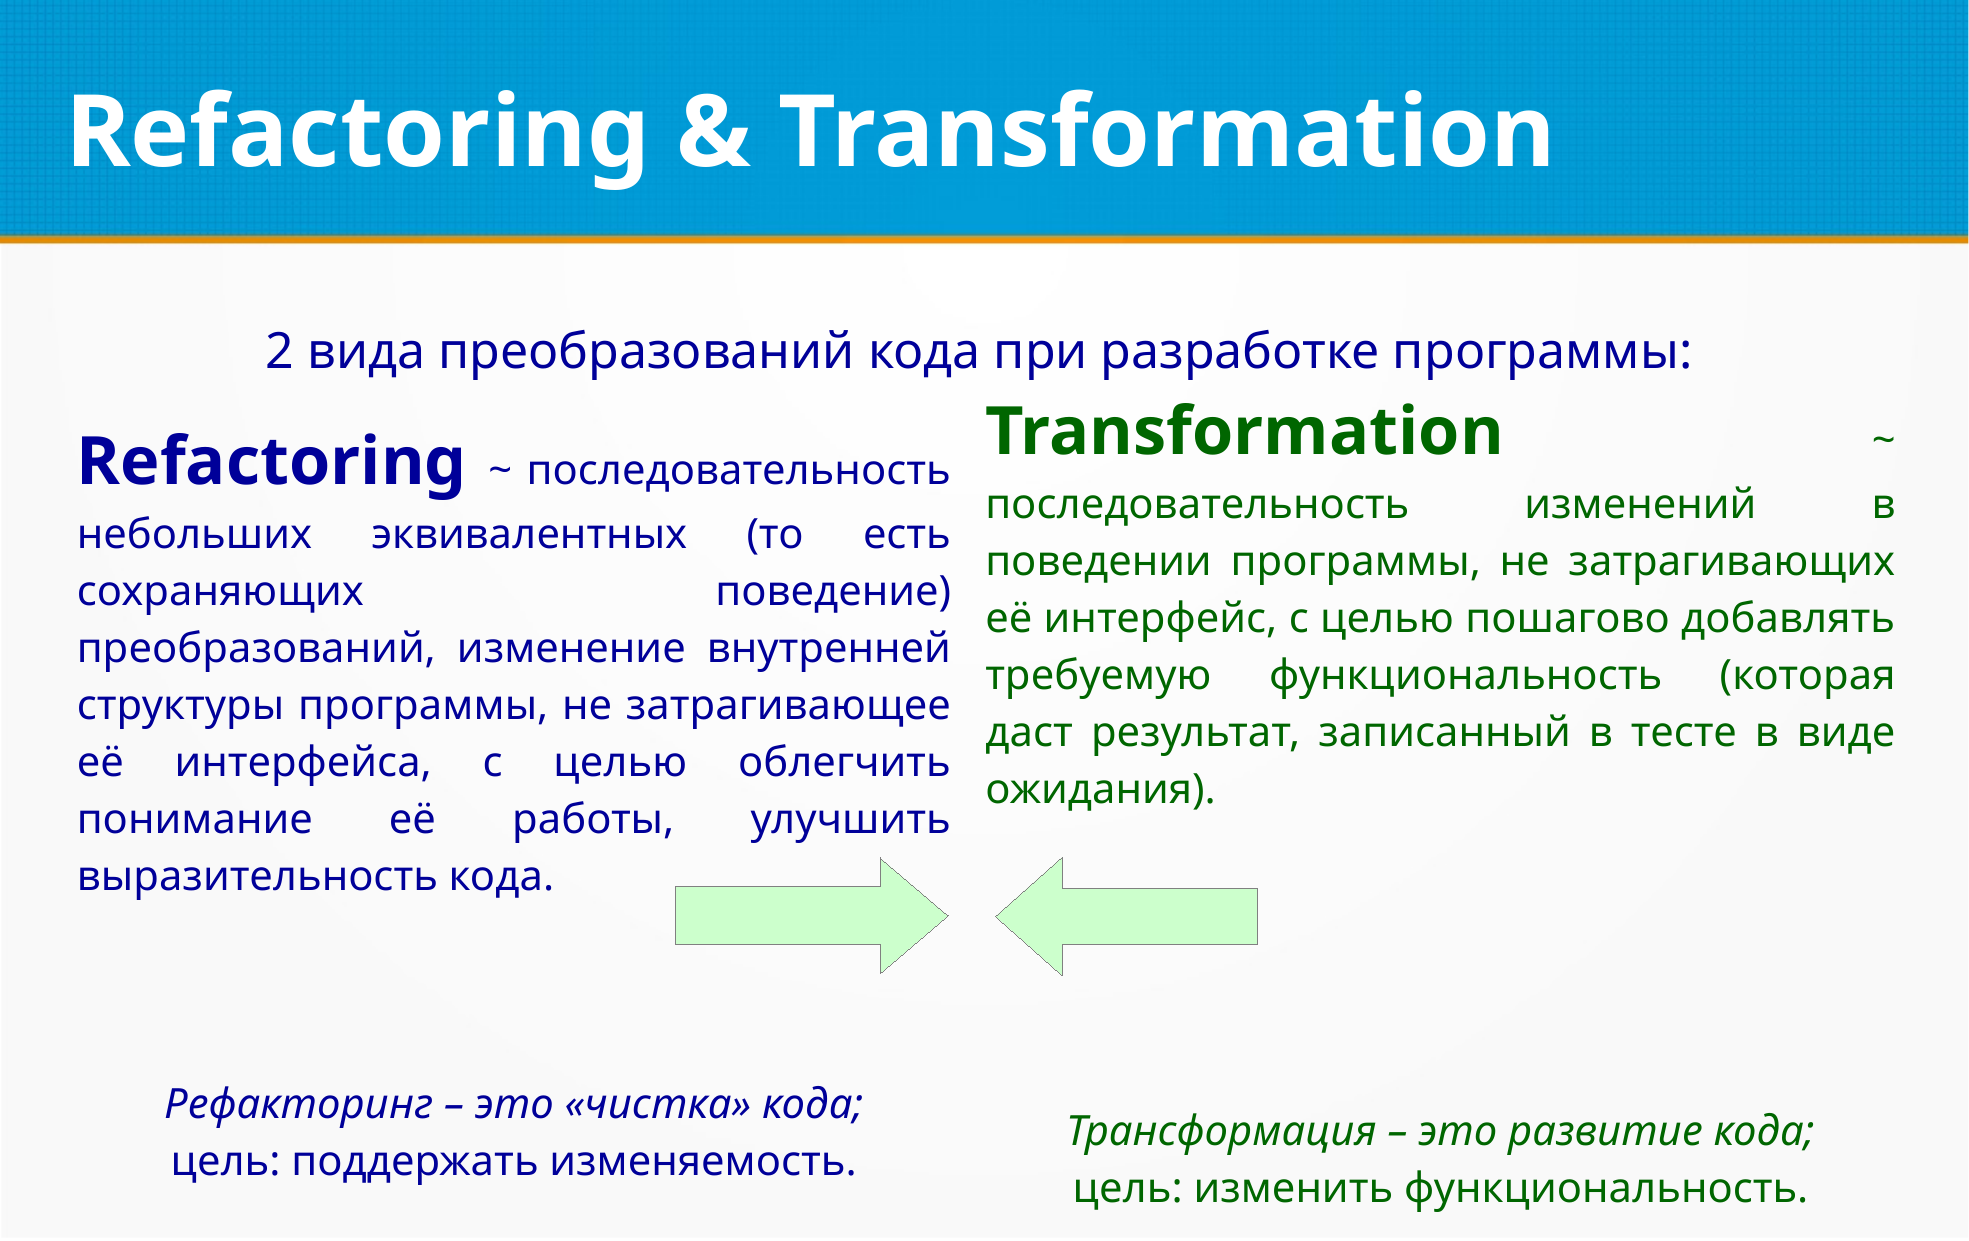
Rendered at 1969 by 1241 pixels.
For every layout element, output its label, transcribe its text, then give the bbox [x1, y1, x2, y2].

text_box [675, 857, 949, 974]
text_box Refactoring ~ последовательность небольших эквивалентных (то есть сохраняющих поведение) преобразований, изменение внутренней структуры программы, не затрагивающее её интерфейса, с целью облегчить понимание её работы, улучшить выразительность кода. Рефакторинг – это «чистка» кода; цель: поддержать изменяемость. [70, 407, 957, 1193]
text_box Refactoring & Transformation [59, 55, 1902, 200]
text_box [995, 857, 1258, 976]
picture [0, 233, 1969, 1241]
text_box Transformation ~ последовательность изменений в поведении программы, не затрагивающих её интерфейс, с целью пошагово добавлять требуемую функциональность (которая даст результат, записанный в тесте в виде ожидания). Трансформация – это развитие кода; цель: изменить функциональность. [979, 405, 1902, 1193]
text_box 2 вида преобразований кода при разработке программы: [89, 309, 1881, 388]
